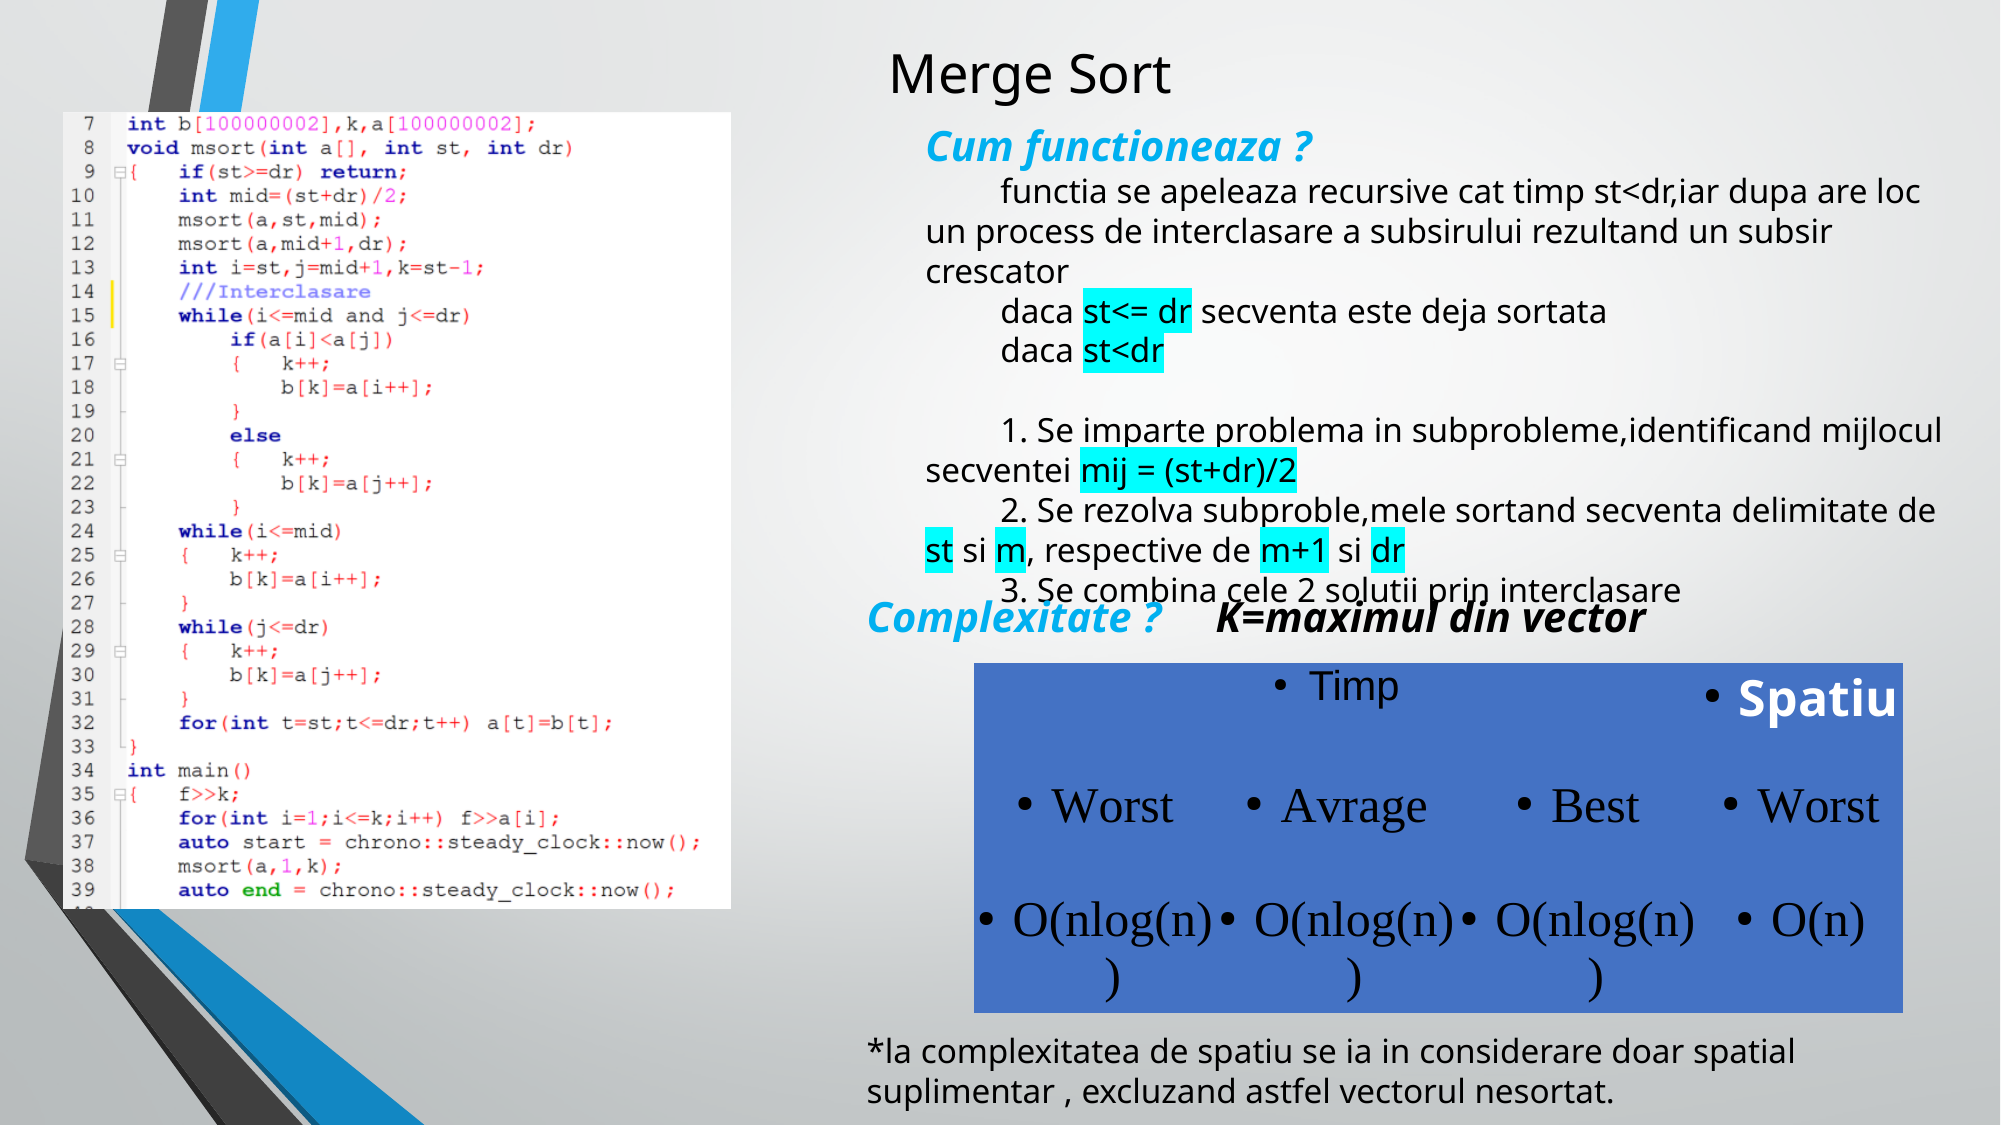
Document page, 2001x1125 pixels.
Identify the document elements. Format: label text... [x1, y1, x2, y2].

picture [63, 112, 731, 909]
text_box Cum functioneaza ? functia se apeleaza recursive cat timp st<dr,iar dupa are loc un process de interclasare a subsirului rezultand un subsir crescator daca st<= dr secventa este deja sortata daca st<dr 1. Se imparte problema in subprobleme,identificand mijlocul secventei mij = (st+dr)/2 2. Se rezolva subproble,mele sortand secventa delimitate de st si m, respective de m+1 si dr 3. Se combina cele 2 solutii prin interclasare [910, 112, 1971, 583]
text_box Complexitate ? K=maximul din vector *la complexitatea de spatiu se ia in considerare doar spatial suplimentar , excluzand astfel vectorul nesortat. [851, 583, 2000, 1124]
title Merge Sort [243, 30, 1819, 113]
